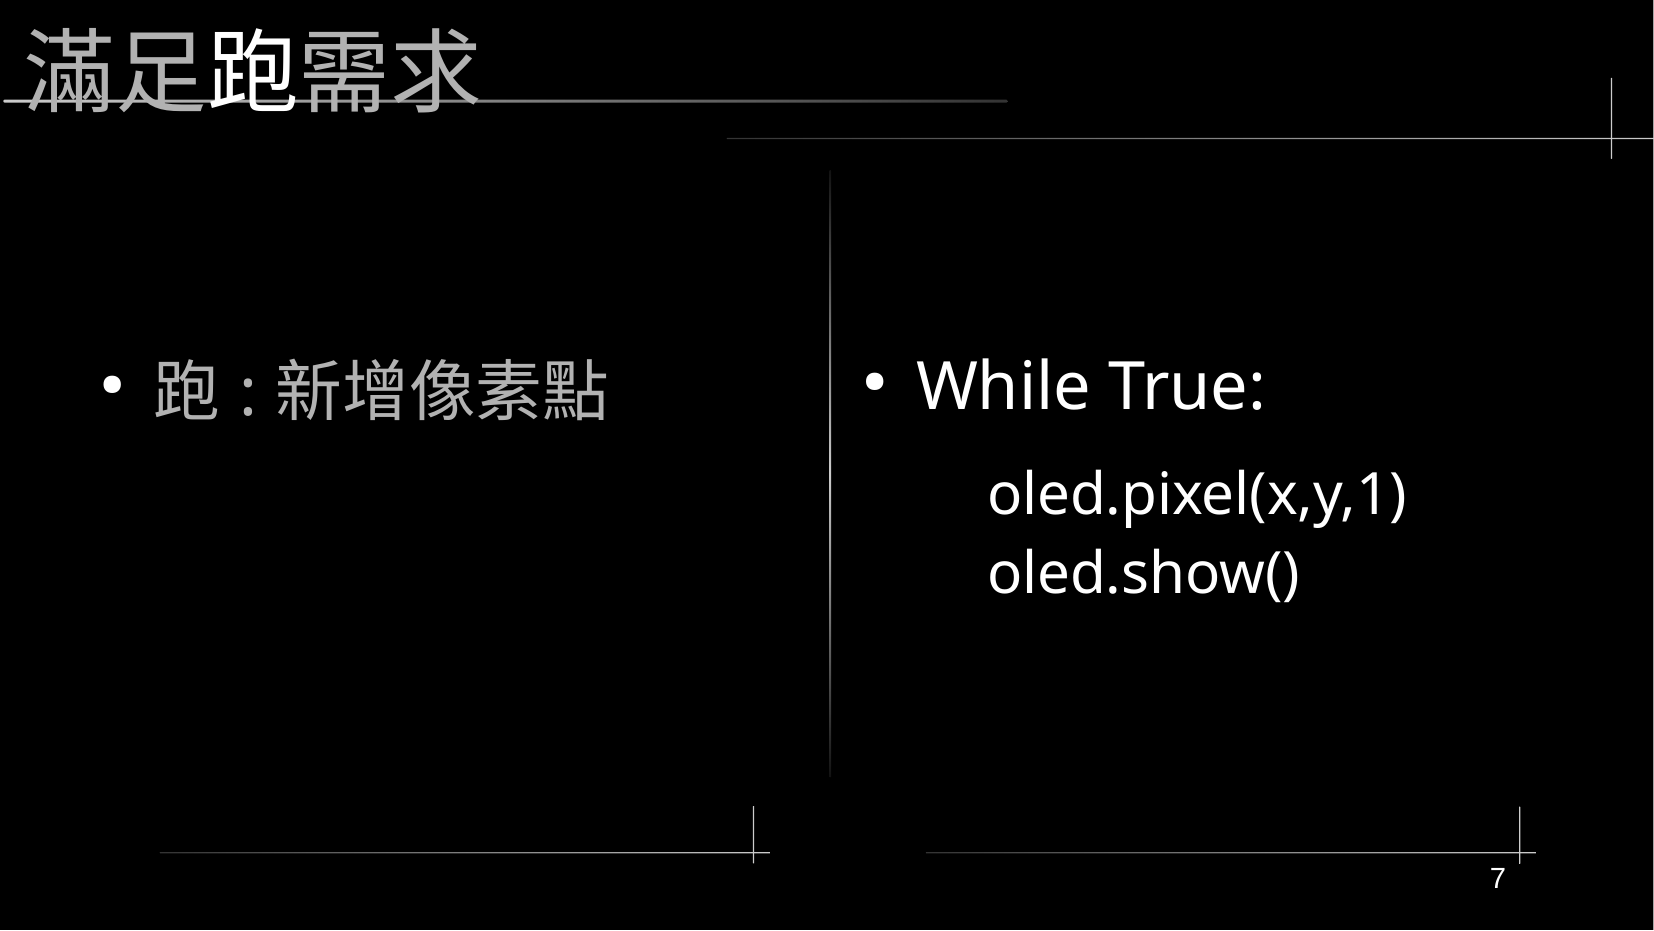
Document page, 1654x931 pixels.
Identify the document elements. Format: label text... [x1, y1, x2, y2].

title 滿足跑需求 [23, 9, 1589, 121]
list While True: oled.pixel(x,y,1) oled.show() [845, 217, 1572, 758]
list 跑:新增像素點 [82, 217, 809, 758]
